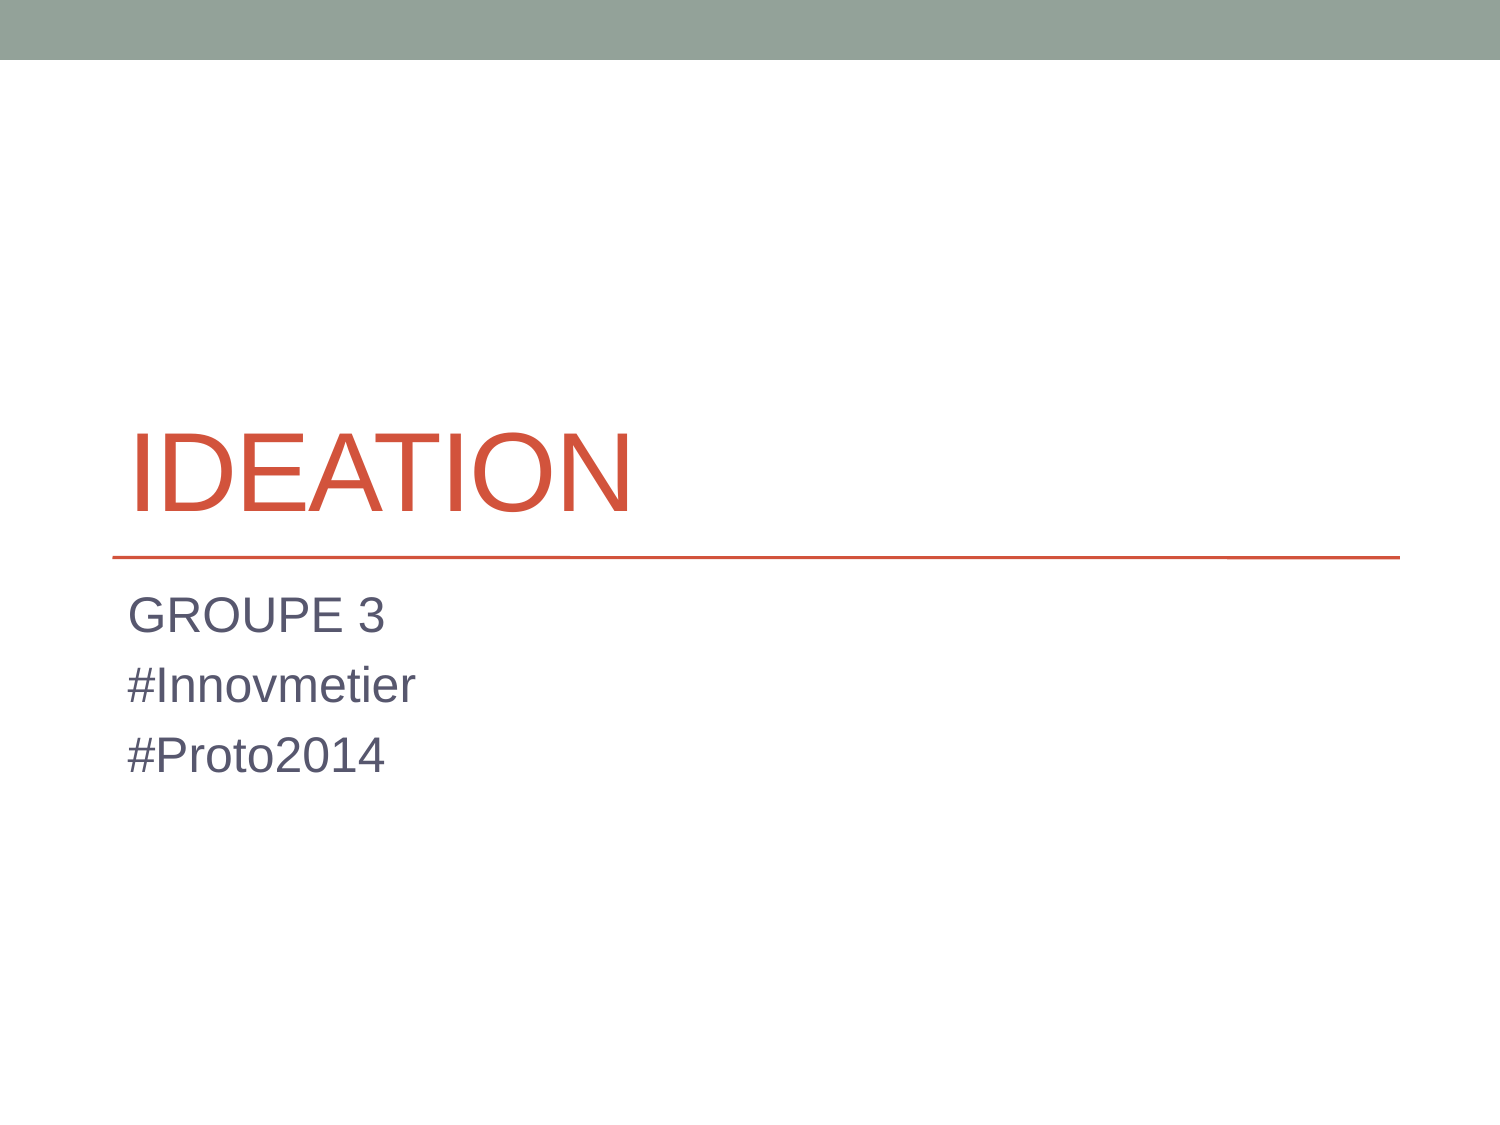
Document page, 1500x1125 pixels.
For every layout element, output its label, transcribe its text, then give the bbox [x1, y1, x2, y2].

title IDEATION [112, 224, 1400, 542]
subtitle GROUPE 3 #Innovmetier #Proto2014 [112, 575, 1163, 863]
